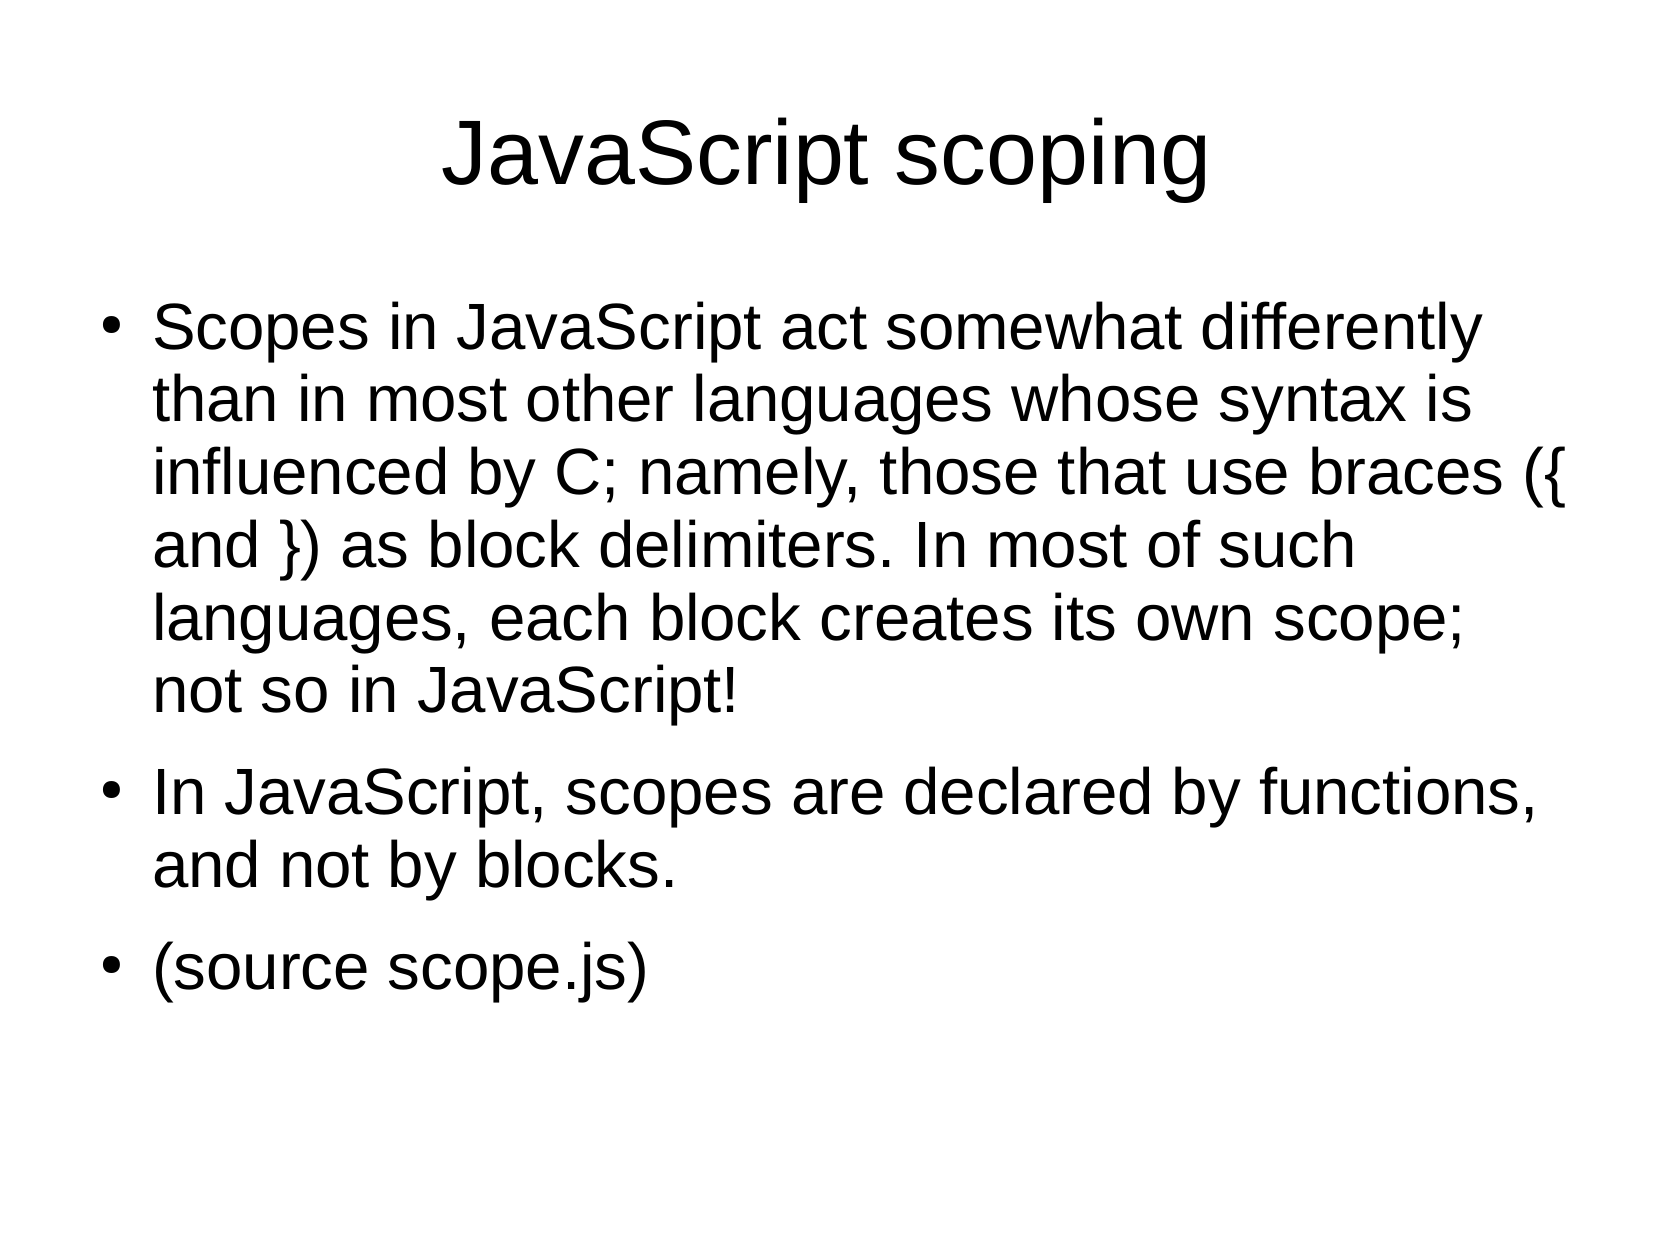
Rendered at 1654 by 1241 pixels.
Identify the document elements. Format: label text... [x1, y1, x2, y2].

title JavaScript scoping [82, 49, 1571, 257]
list Scopes in JavaScript act somewhat differently than in most other languages whose syntax is influenced by C; namely, those that use braces ({ and }) as block delimiters. In most of such languages, each block creates its own scope; not so in JavaScript! In JavaScript, scopes are declared by functions, and not by blocks. (source scope.js) [82, 290, 1571, 1010]
